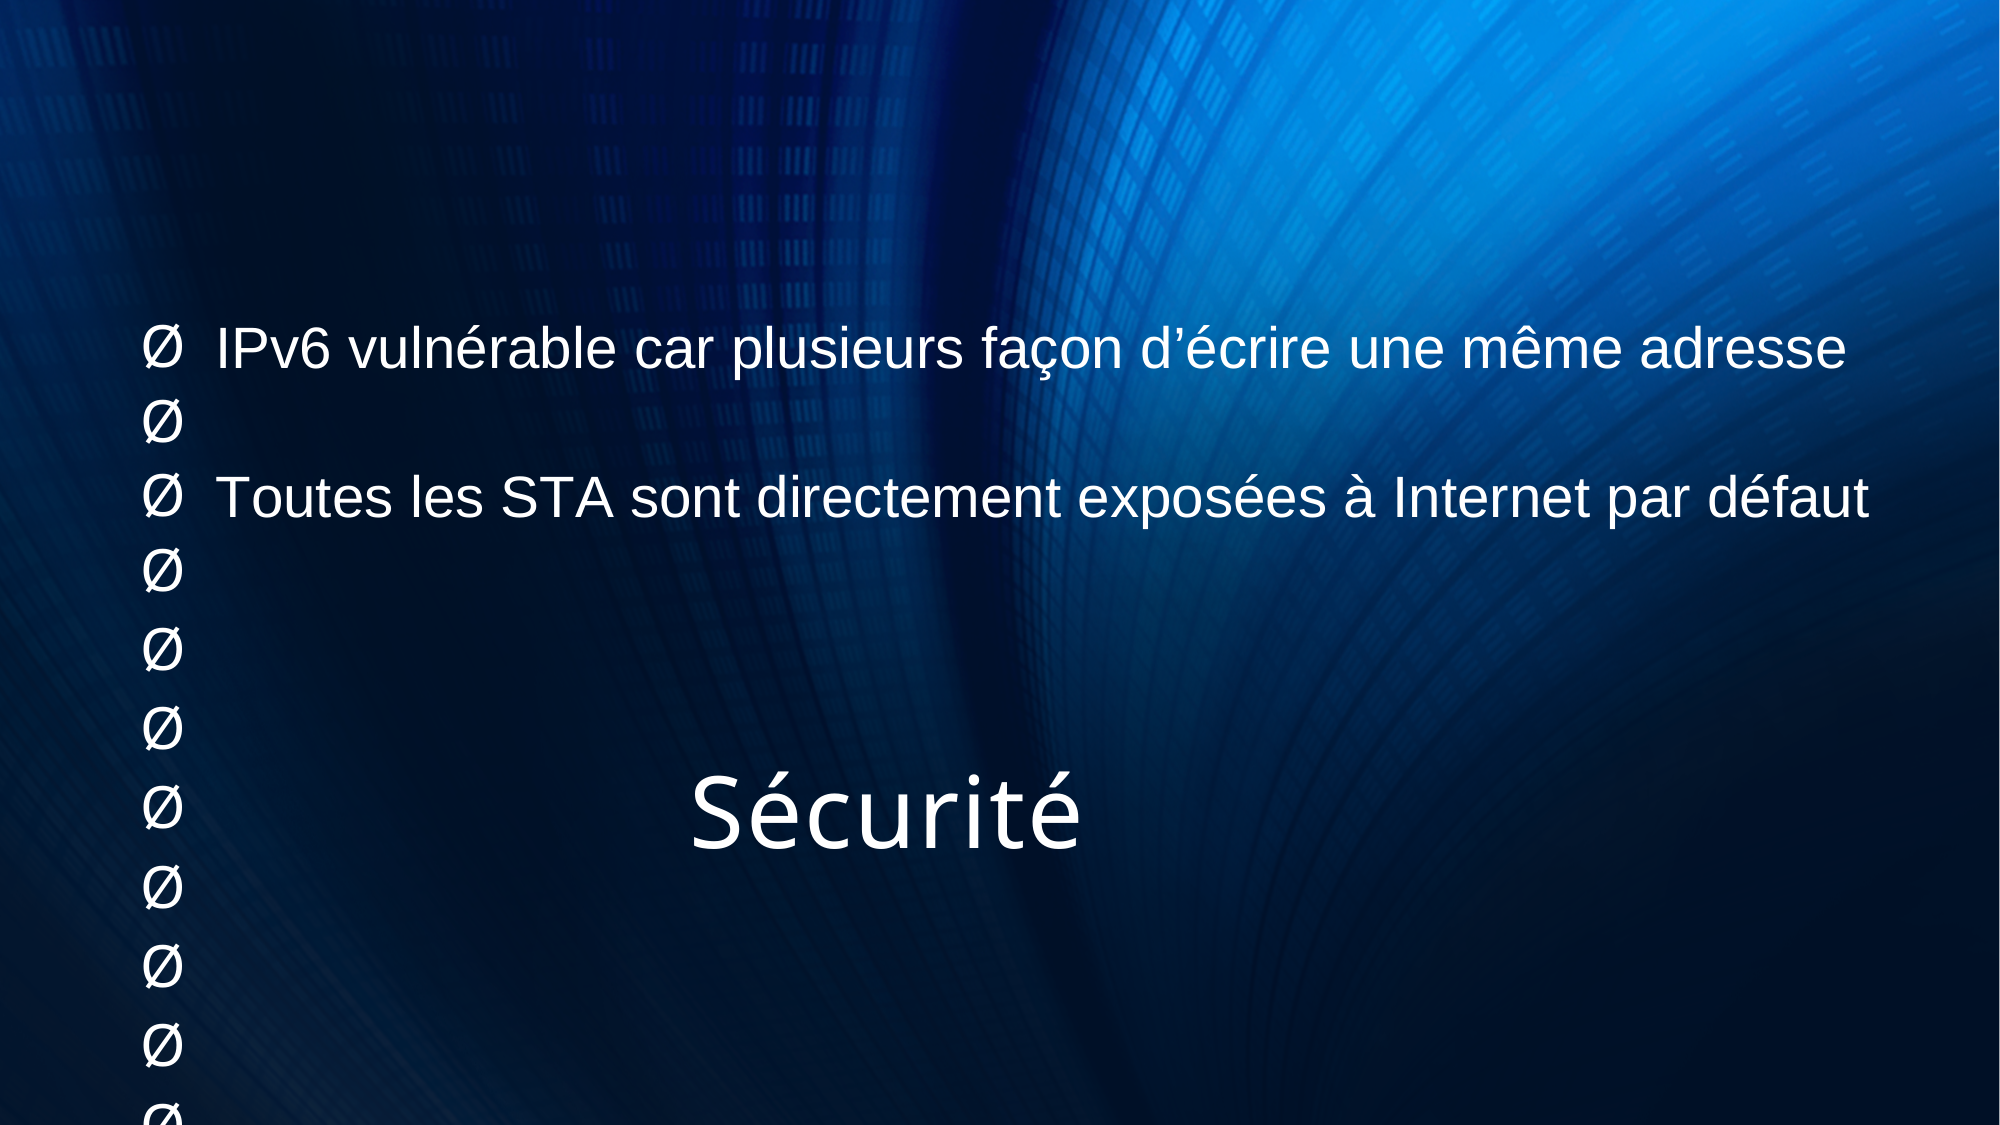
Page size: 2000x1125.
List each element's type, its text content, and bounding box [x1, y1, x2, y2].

title Sécurité [185, 75, 1815, 200]
text_box IPv6 vulnérable car plusieurs façon d’écrire une même adresse Toutes les STA sont directement exposées à Internet par défaut [125, 302, 1894, 1096]
